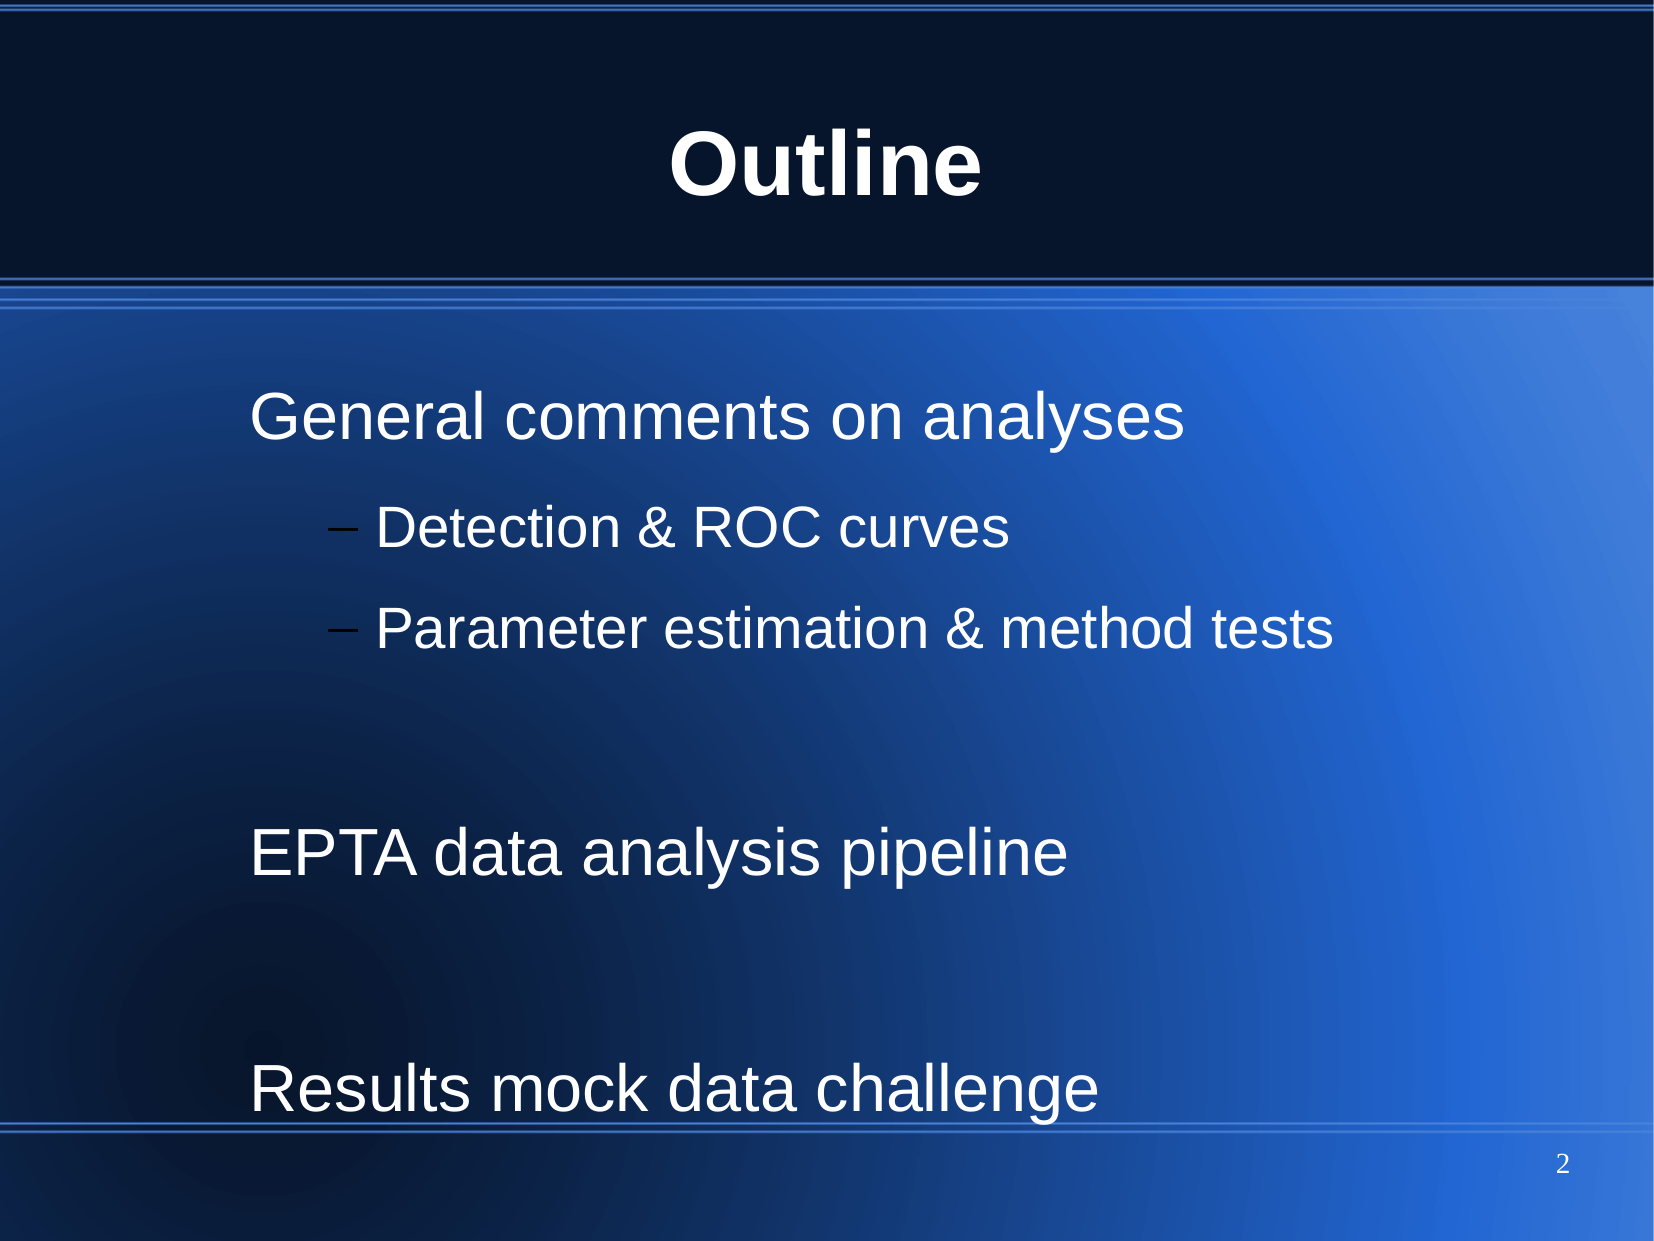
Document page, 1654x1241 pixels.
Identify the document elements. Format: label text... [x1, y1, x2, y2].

list General comments on analyses Detection & ROC curves Parameter estimation & method tests EPTA data analysis pipeline Results mock data challenge [178, 364, 1570, 1147]
title Outline [82, 49, 1571, 257]
picture [0, 0, 1654, 1241]
